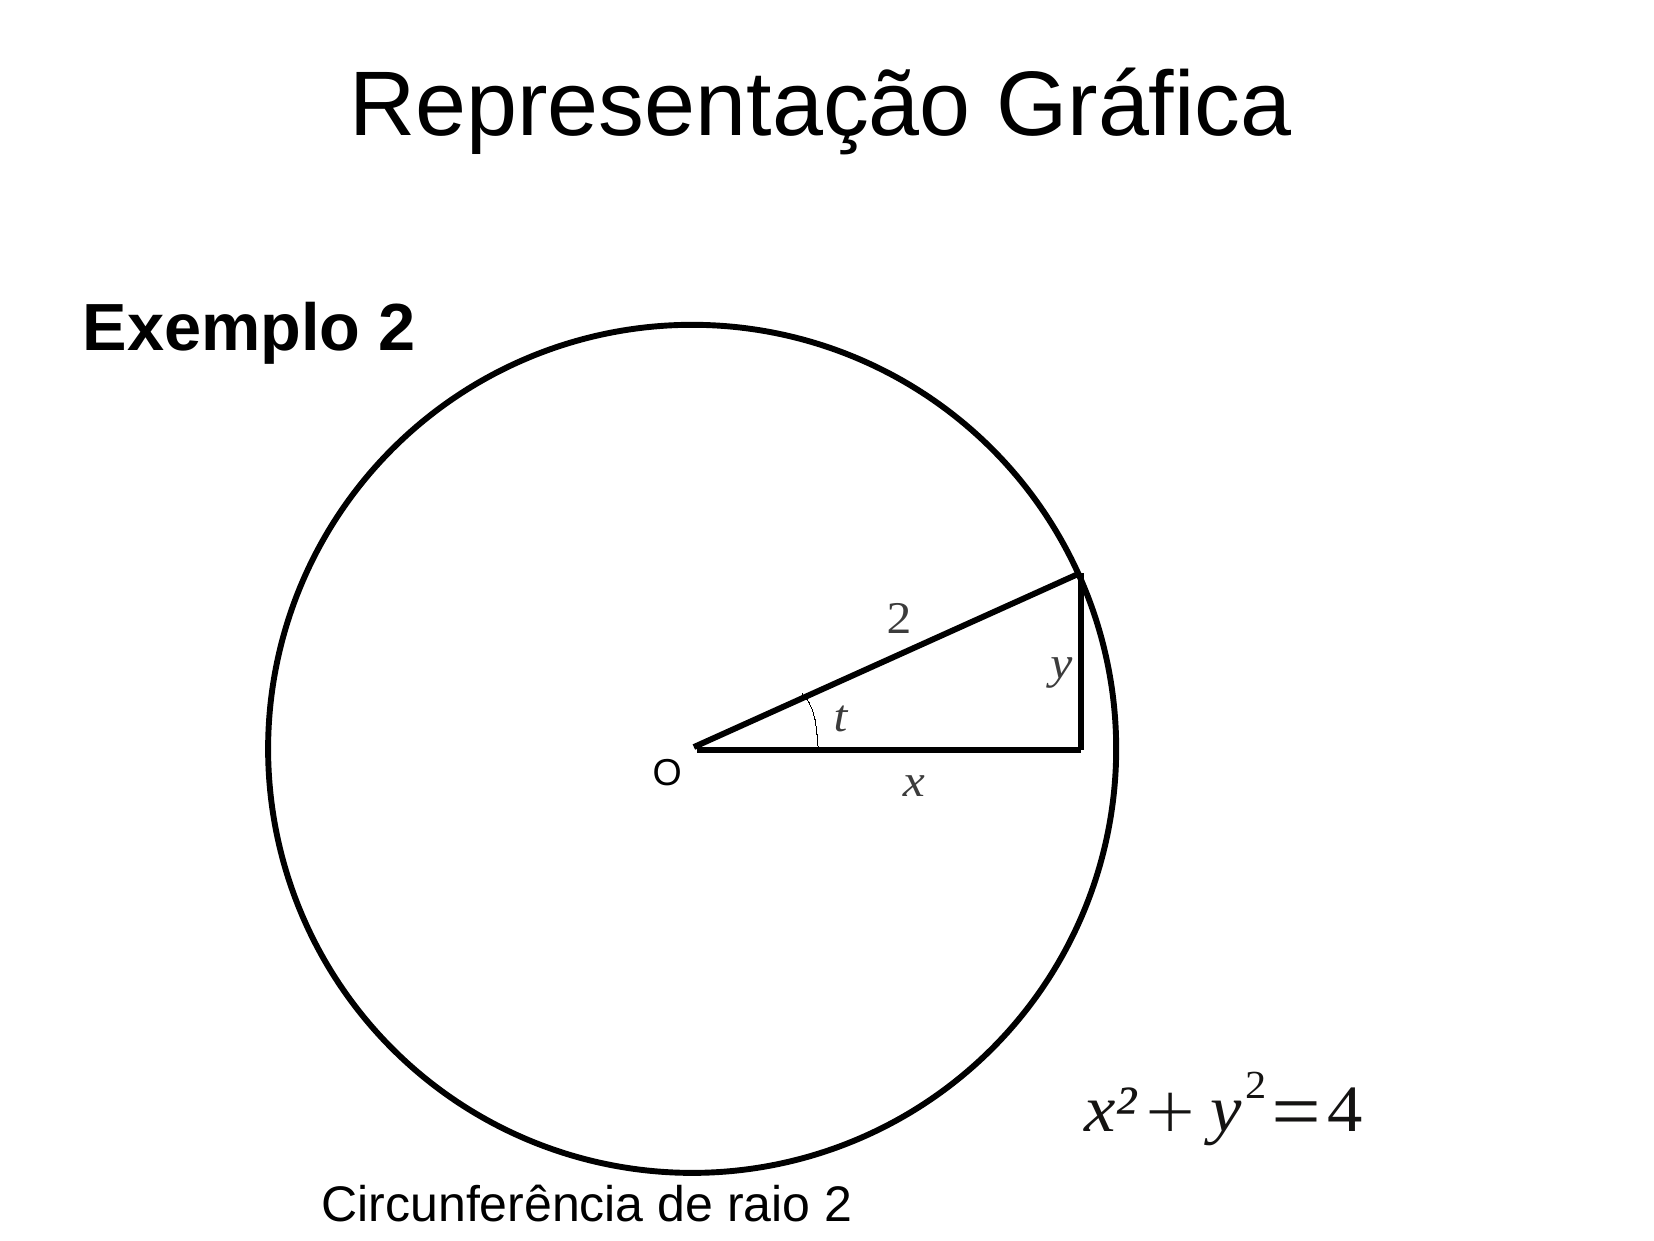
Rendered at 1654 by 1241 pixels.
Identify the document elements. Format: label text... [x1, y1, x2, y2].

chart [879, 593, 918, 644]
chart [892, 755, 934, 807]
text_box Circunferência de raio 2 [307, 1169, 963, 1241]
chart [1073, 1062, 1371, 1147]
title Representação Gráfica [77, 7, 1566, 200]
text_box O [637, 744, 697, 801]
chart [826, 690, 858, 742]
list Exemplo 2 [82, 290, 1571, 1094]
chart [1036, 637, 1078, 689]
